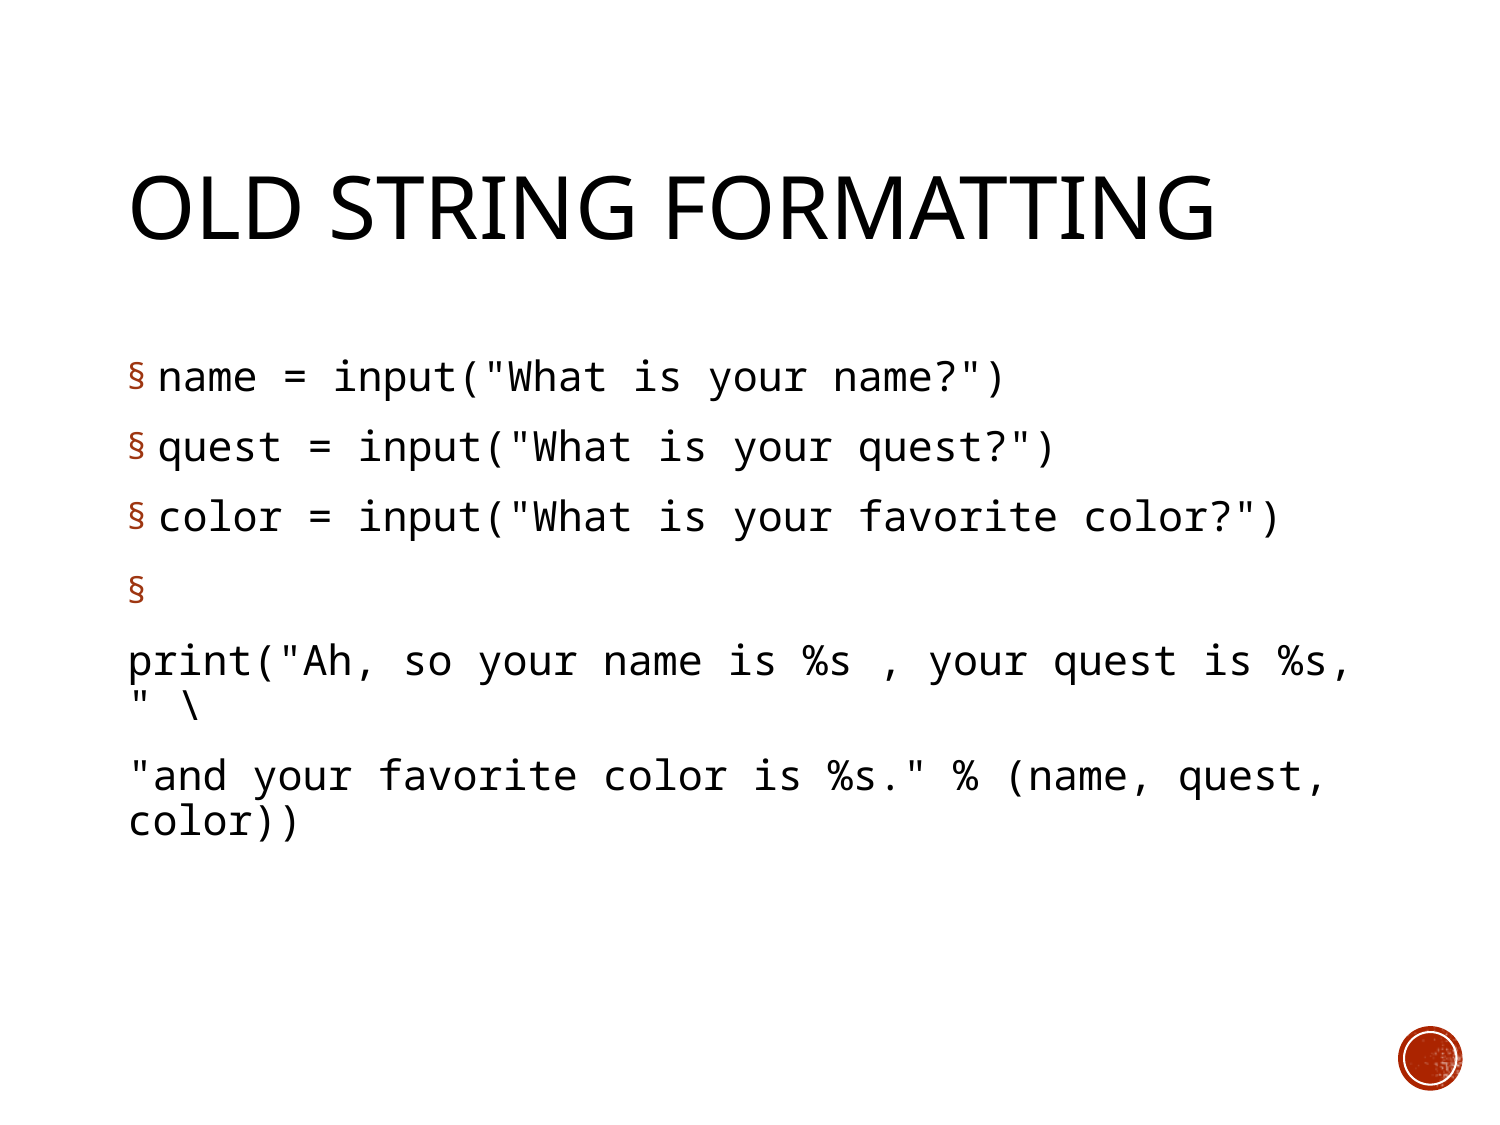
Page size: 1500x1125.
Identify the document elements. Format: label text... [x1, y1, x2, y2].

title OLD String Formatting [112, 79, 1388, 344]
list name = input("What is your name?") quest = input("What is your quest?") color = input("What is your favorite color?") print("Ah, so your name is %s , your quest is %s, " \ "and your favorite color is %s." % (name, quest, color)) [112, 348, 1388, 1013]
